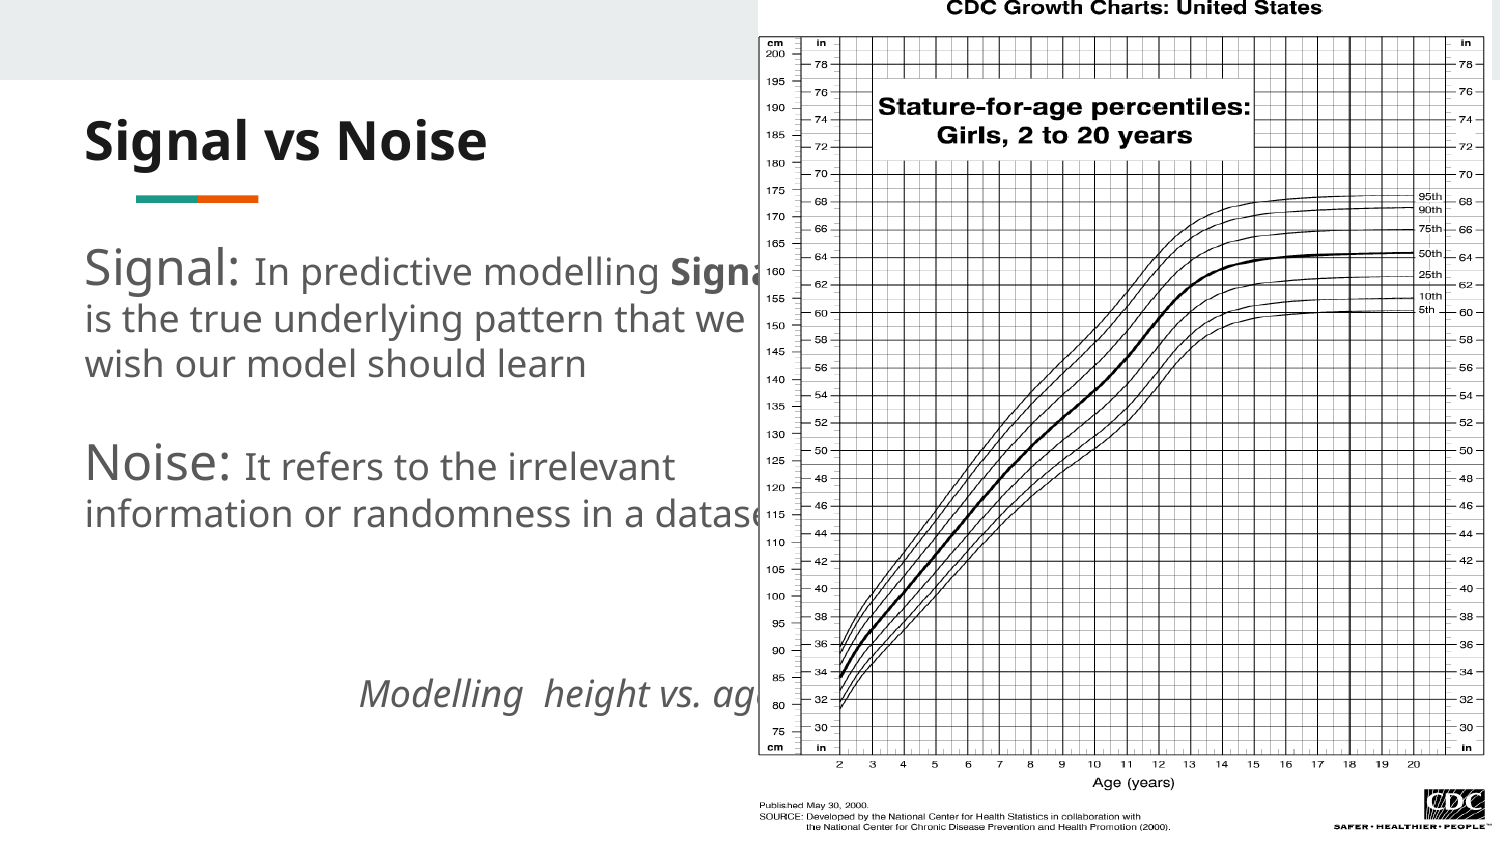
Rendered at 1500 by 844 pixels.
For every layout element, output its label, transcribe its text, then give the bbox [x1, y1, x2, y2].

title Signal vs Noise [69, 91, 758, 180]
picture [758, 0, 1492, 831]
list Signal: In predictive modelling Signal is the true underlying pattern that we wish our model should learn Noise: It refers to the irrelevant information or randomness in a dataset Modelling height vs. age [69, 219, 758, 712]
